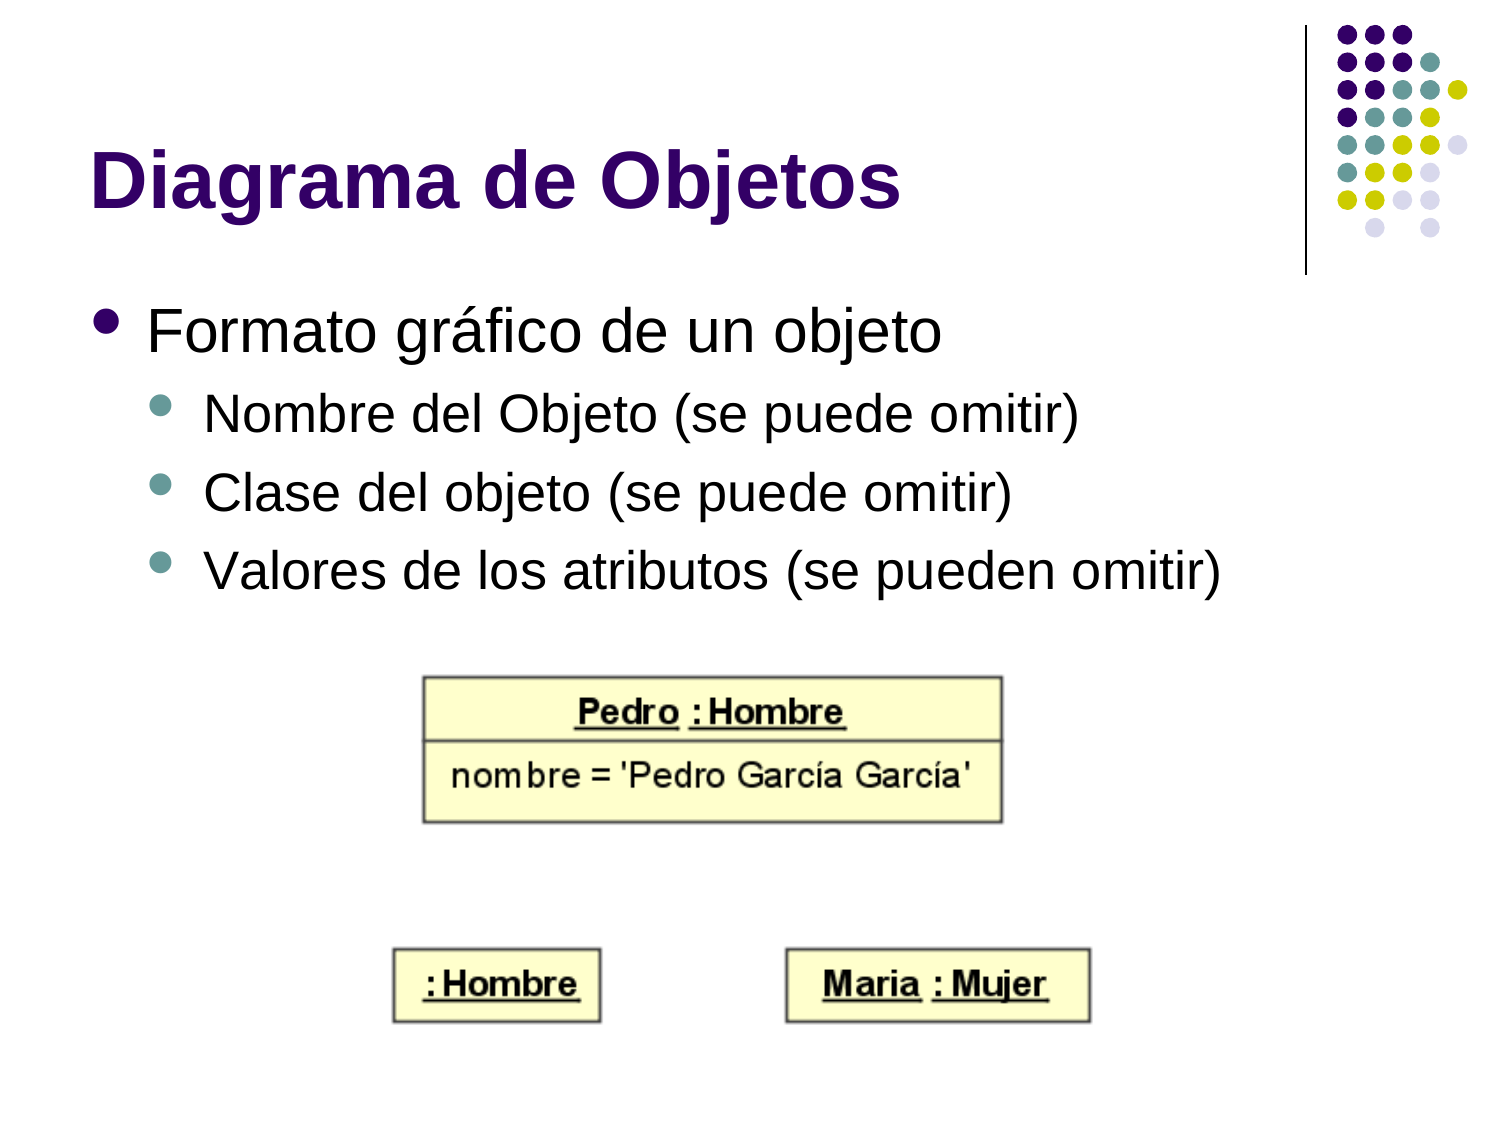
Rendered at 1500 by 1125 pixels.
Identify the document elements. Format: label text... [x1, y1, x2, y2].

title Diagrama de Objetos [74, 20, 1313, 233]
picture [360, 645, 1128, 1053]
list Formato gráfico de un objeto Nombre del Objeto (se puede omitir) Clase del objeto (se puede omitir) Valores de los atributos (se pueden omitir) [75, 282, 1426, 1006]
